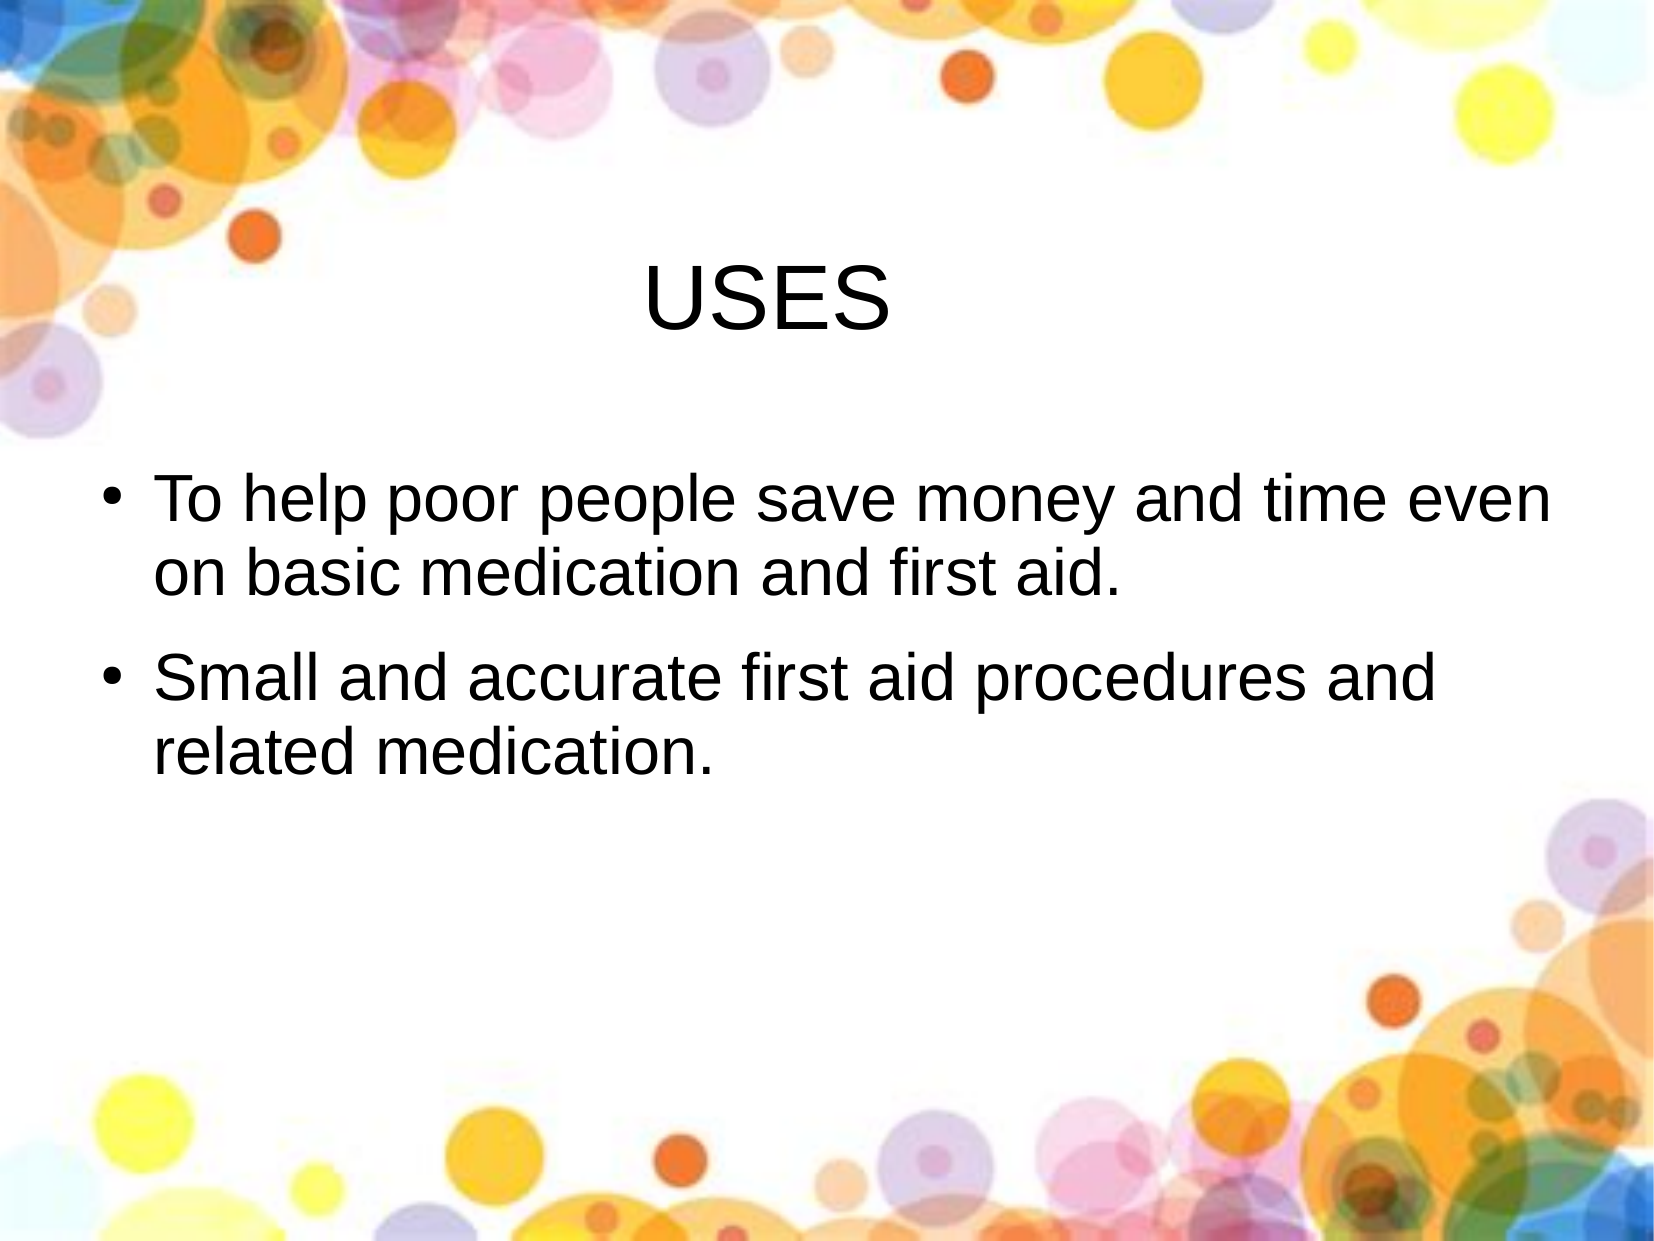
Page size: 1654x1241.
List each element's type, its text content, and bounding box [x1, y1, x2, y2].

title USES [23, 194, 1512, 402]
picture [0, 0, 1654, 1241]
list To help poor people save money and time even on basic medication and first aid. Small and accurate first aid procedures and related medication. [82, 460, 1571, 1180]
